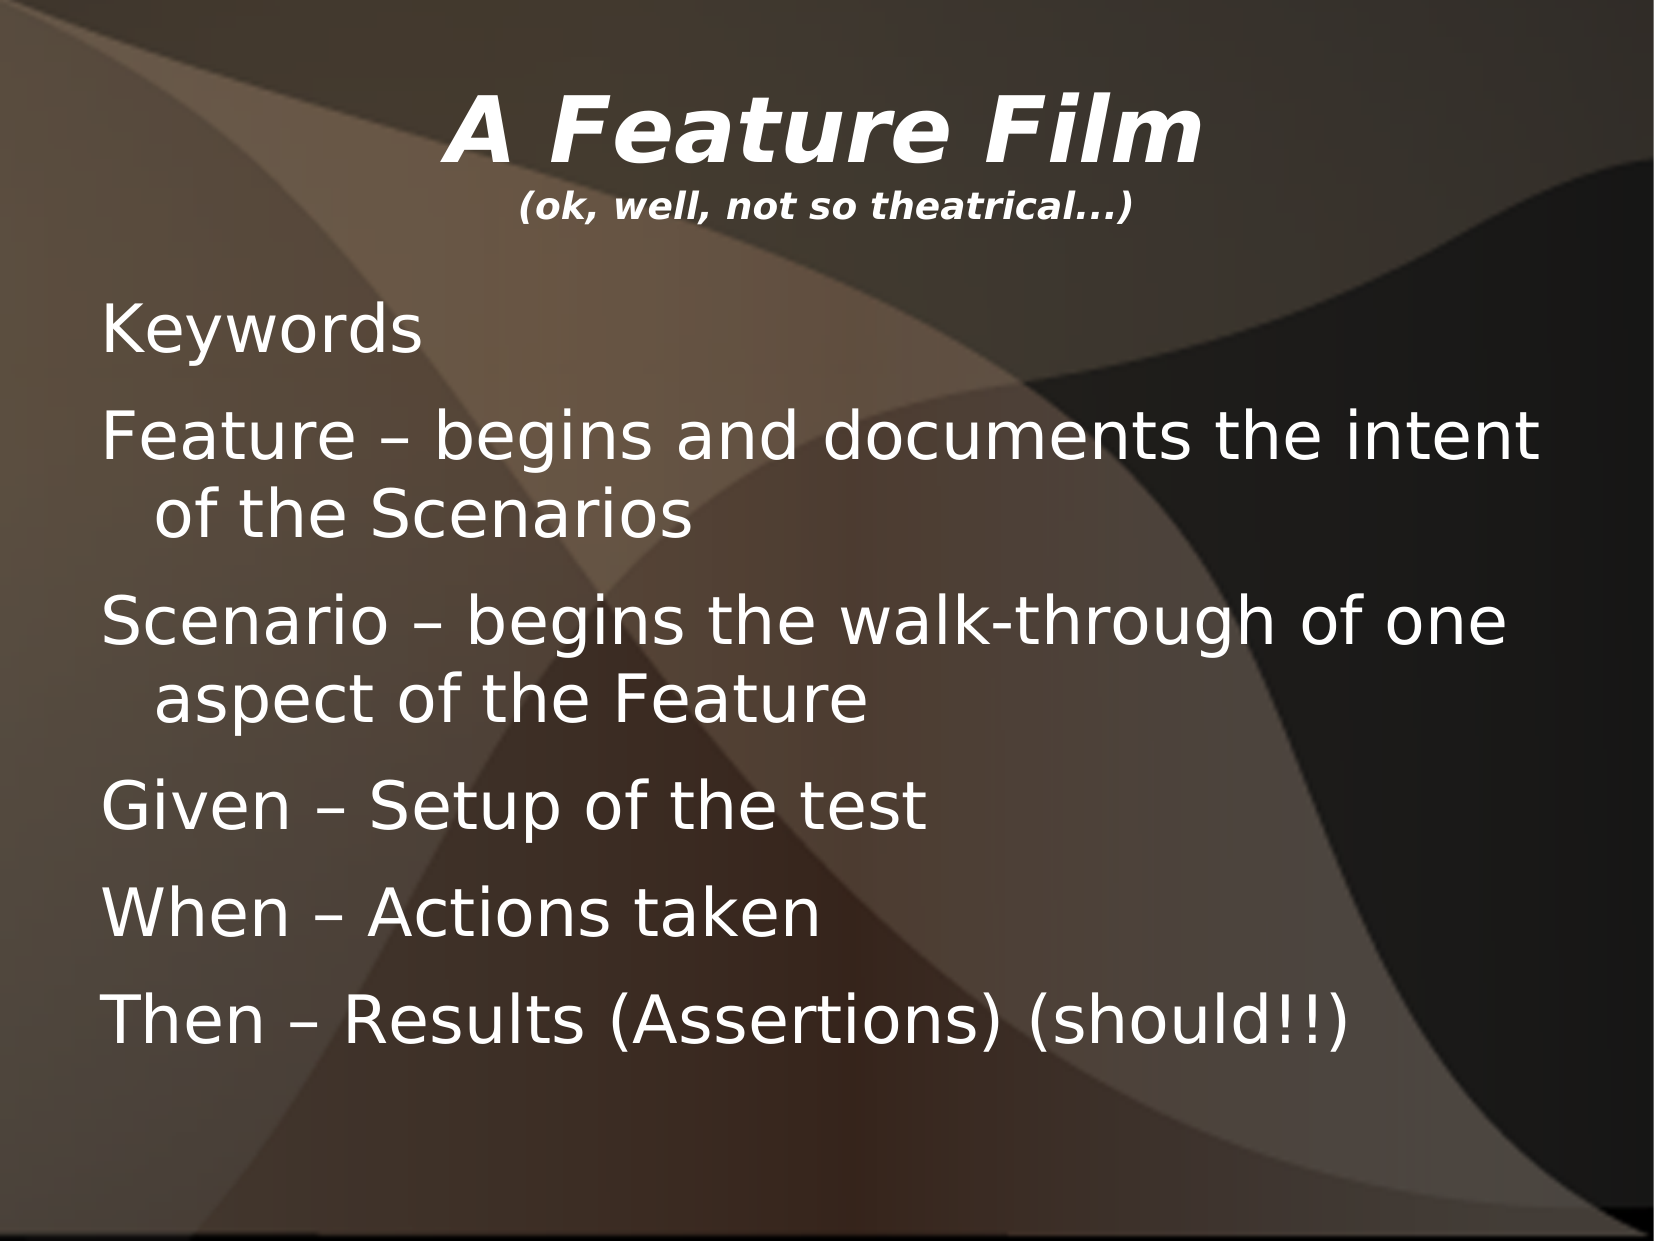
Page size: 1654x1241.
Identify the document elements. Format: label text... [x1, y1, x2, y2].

title A Feature Film (ok, well, not so theatrical...) [82, 56, 1571, 250]
list Keywords Feature – begins and documents the intent of the Scenarios Scenario – begins the walk-through of one aspect of the Feature Given – Setup of the test When – Actions taken Then – Results (Assertions) (should!!) [82, 290, 1571, 1094]
picture [0, 0, 1654, 1241]
